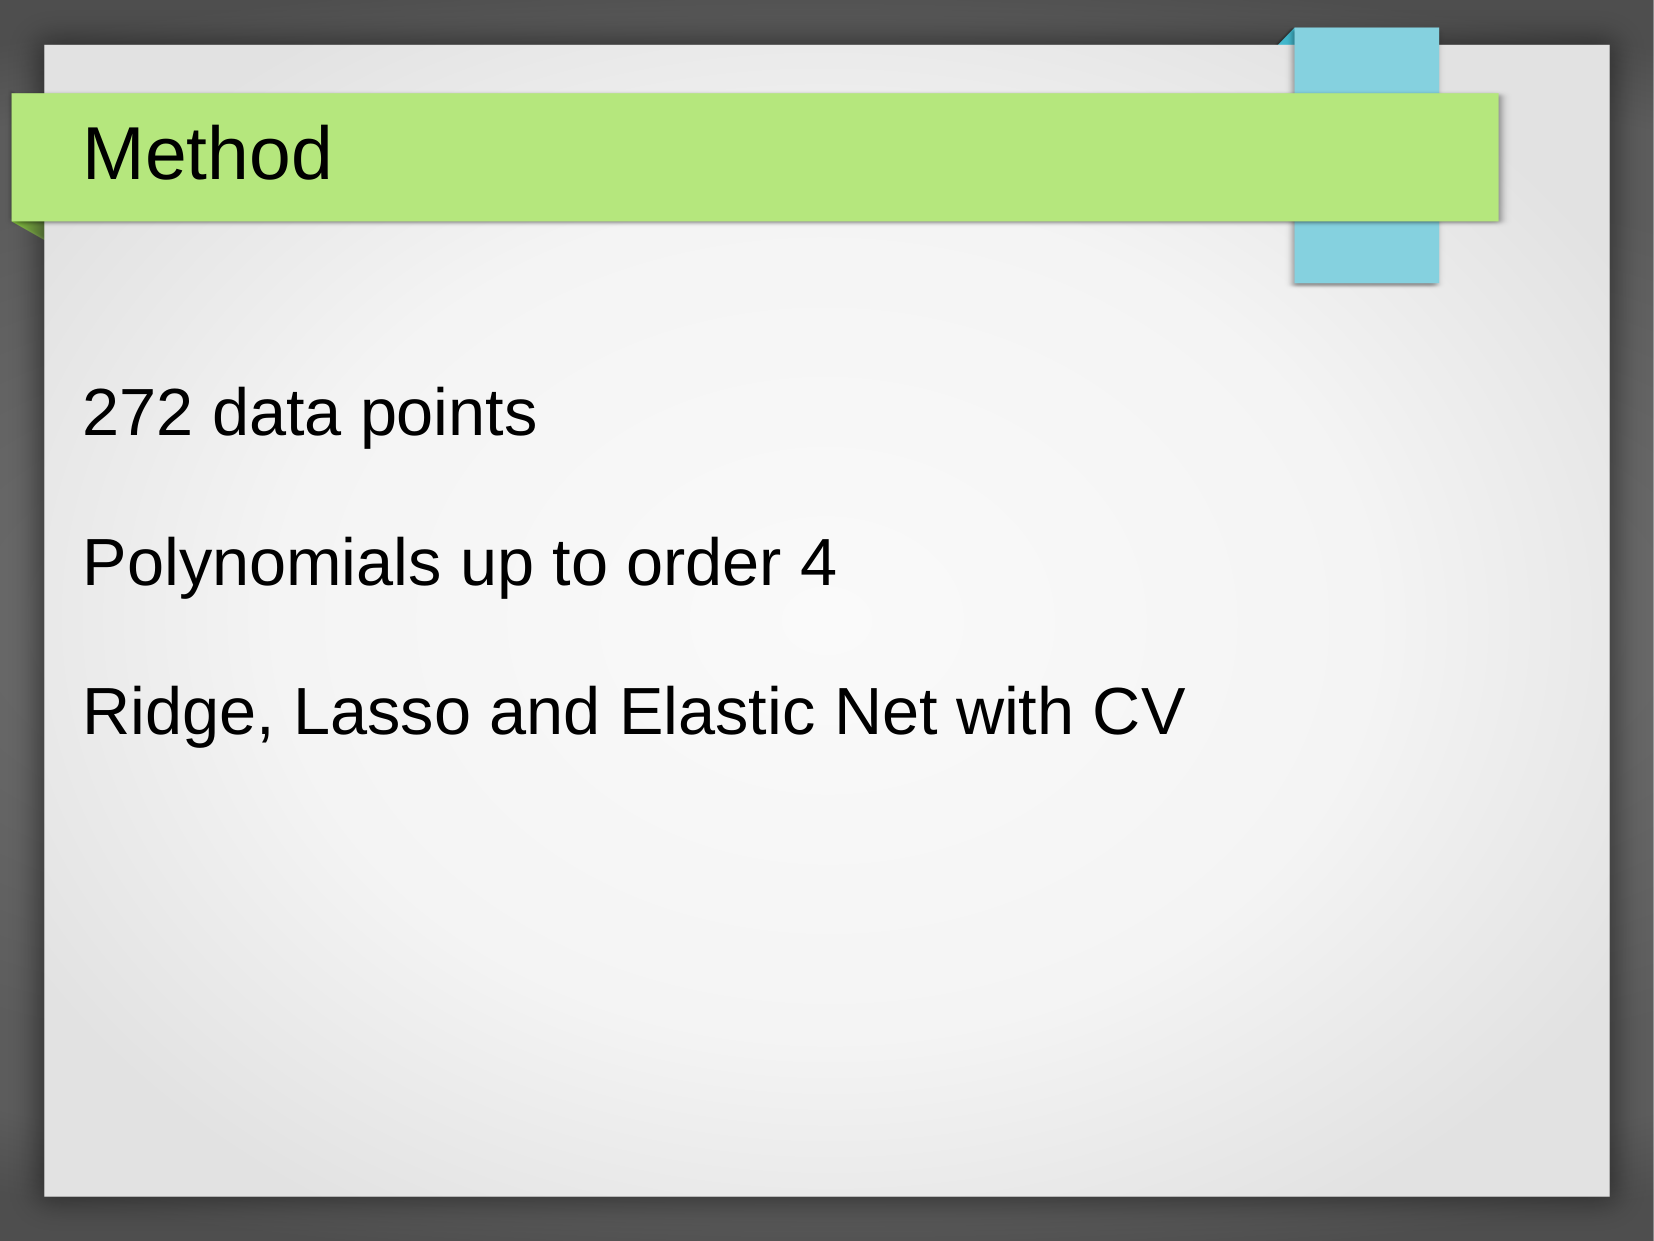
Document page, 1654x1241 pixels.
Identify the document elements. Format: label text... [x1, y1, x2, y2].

picture [0, 0, 1654, 1241]
title Method [82, 94, 1264, 213]
subtitle 272 data points Polynomials up to order 4 Ridge, Lasso and Elastic Net with CV [82, 300, 1571, 1113]
